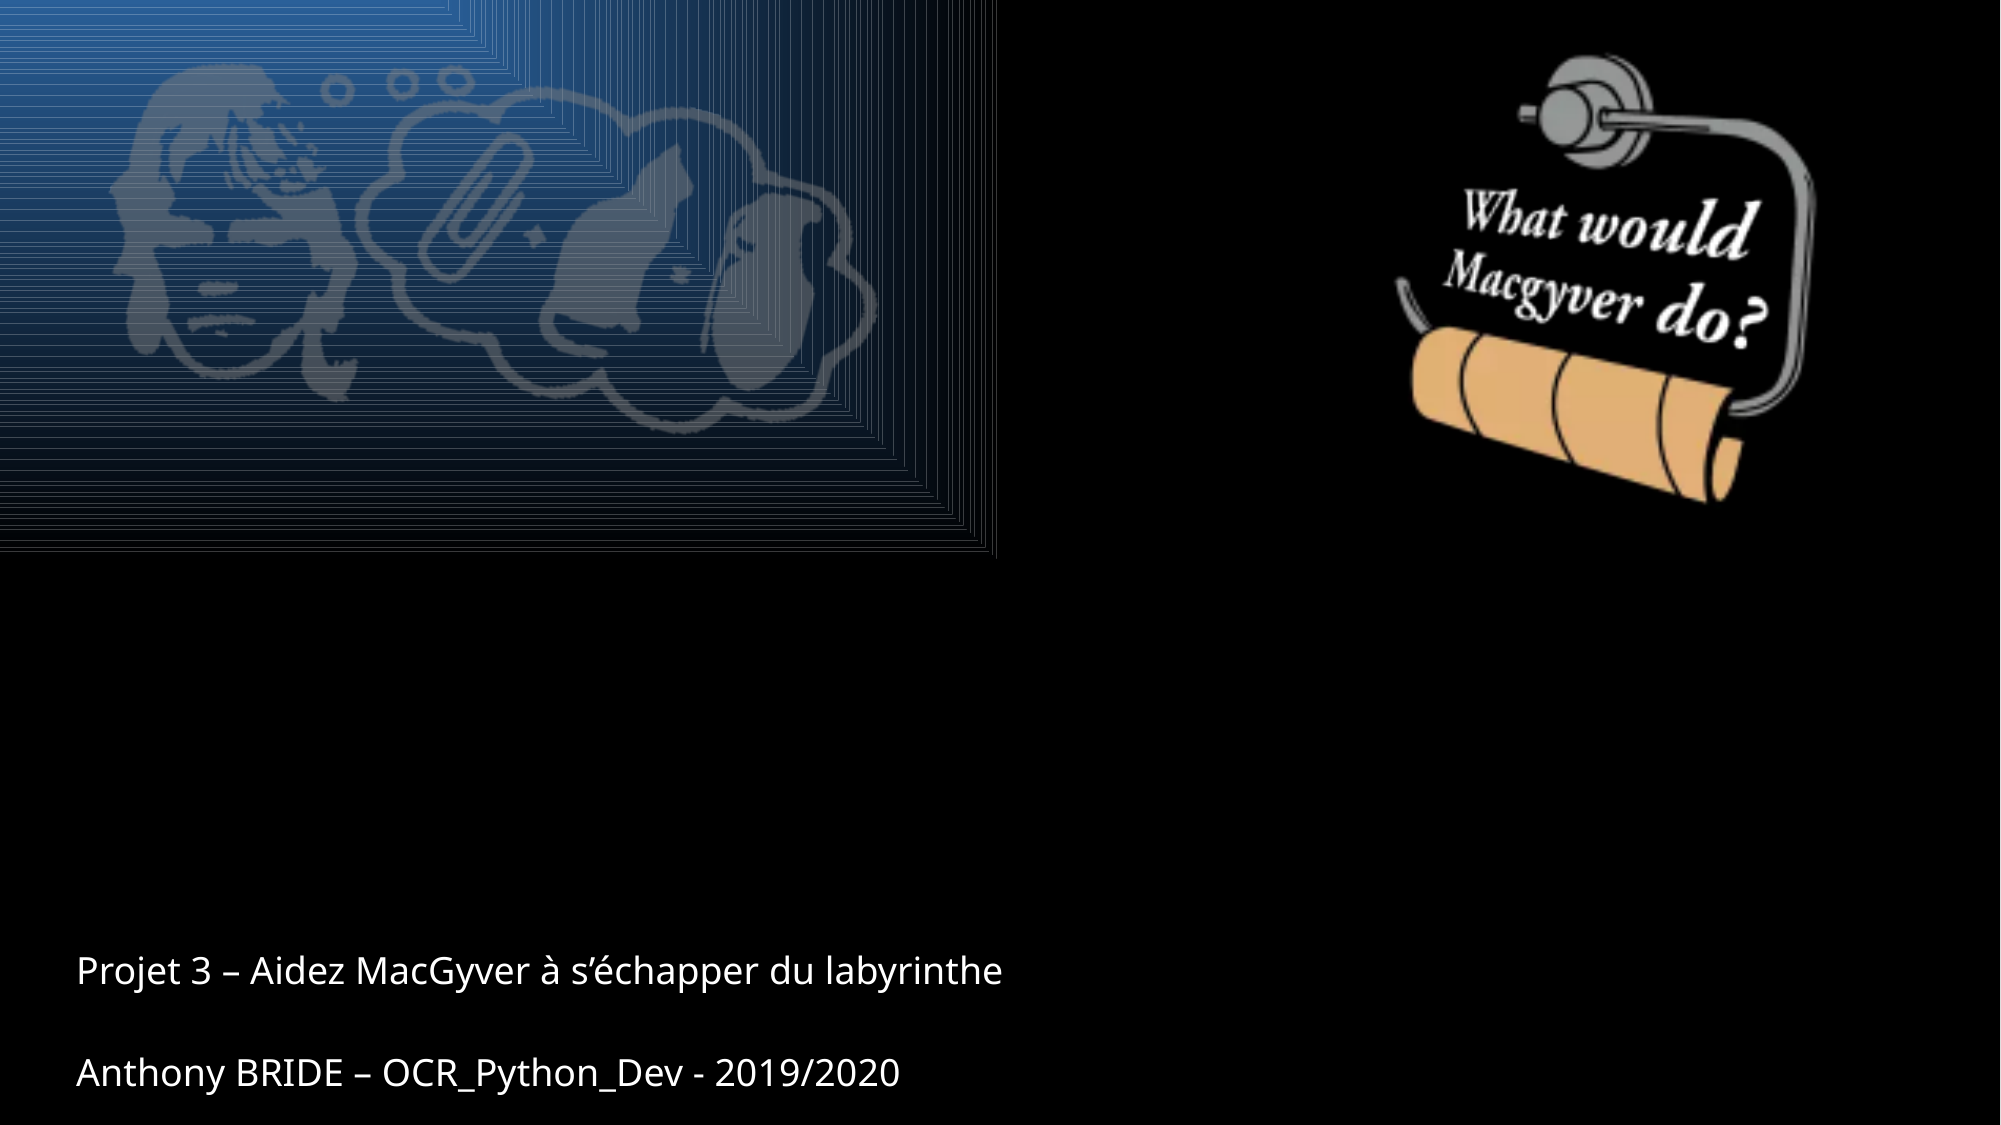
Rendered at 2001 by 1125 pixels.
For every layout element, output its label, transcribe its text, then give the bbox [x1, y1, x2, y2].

picture [1370, 44, 1843, 518]
picture [70, 0, 915, 545]
title Projet 3 – Aidez MacGyver à s’échapper du labyrinthe Anthony BRIDE – OCR_Python_Dev - 2019/2020 [76, 897, 1477, 1125]
